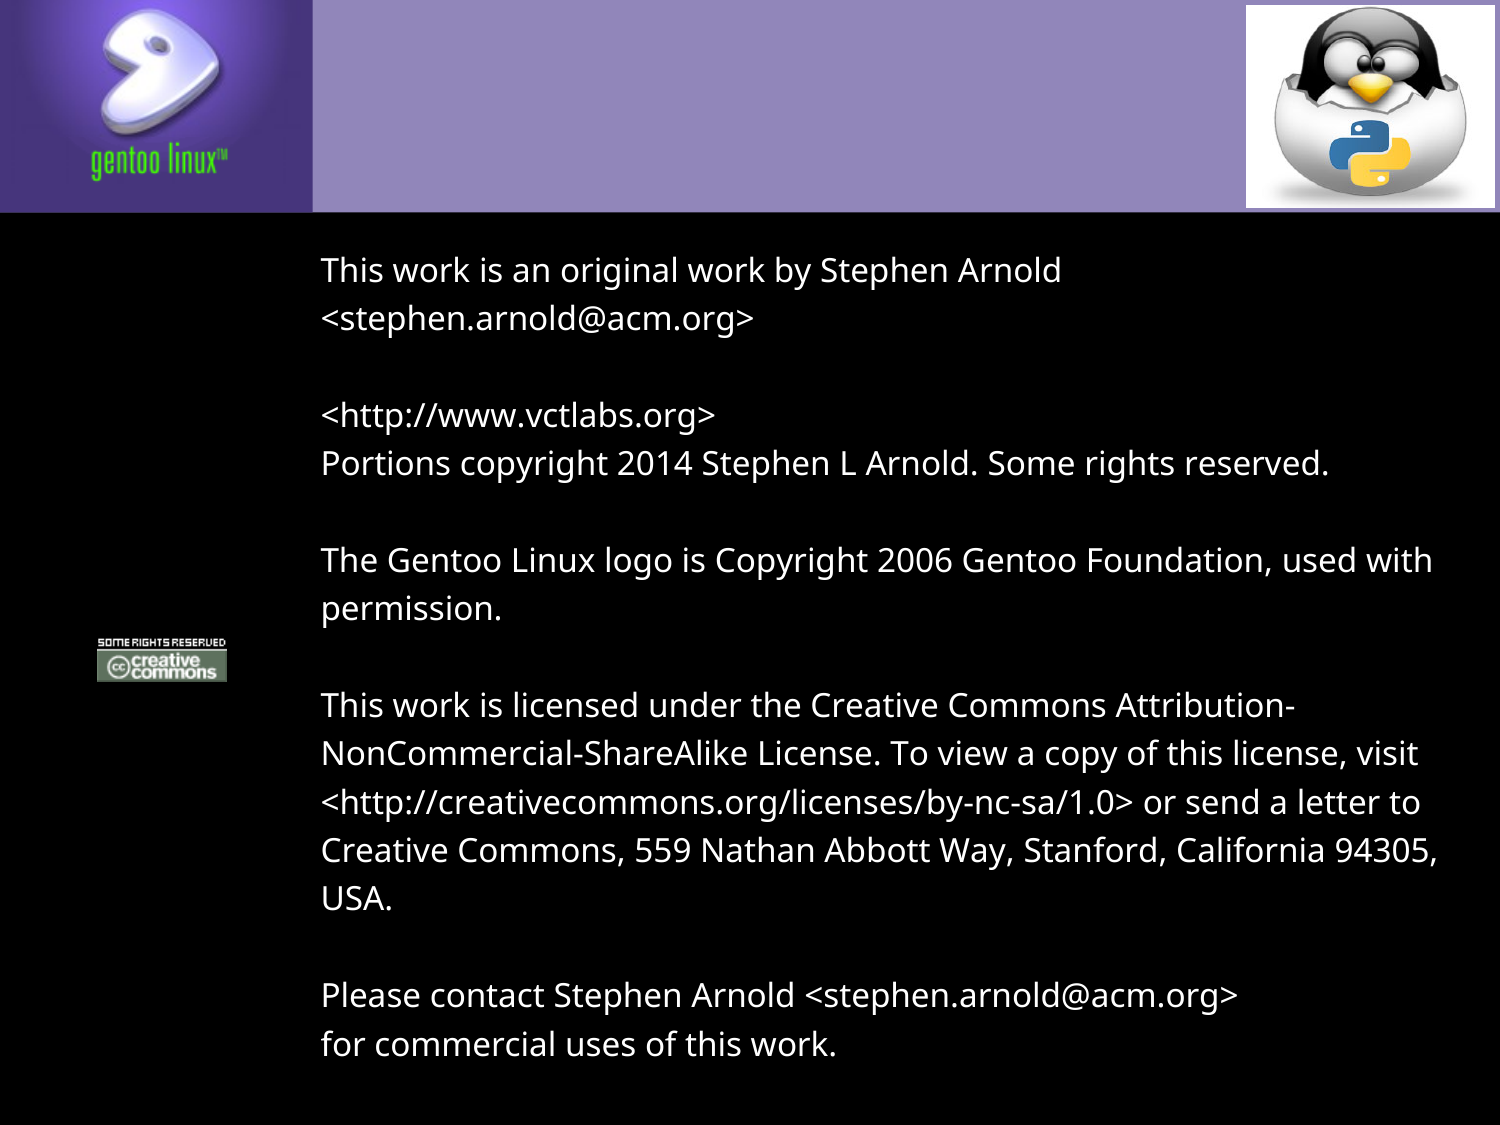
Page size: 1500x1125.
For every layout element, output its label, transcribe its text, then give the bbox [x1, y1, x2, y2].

picture [0, 0, 302, 184]
picture [1246, 5, 1495, 208]
picture [97, 636, 227, 683]
text_box This work is an original work by Stephen Arnold <stephen.arnold@acm.org> <http://www.vctlabs.org> Portions copyright 2014 Stephen L Arnold. Some rights reserved. The Gentoo Linux logo is Copyright 2006 Gentoo Foundation, used with permission. This work is licensed under the Creative Commons Attribution-NonCommercial-ShareAlike License. To view a copy of this license, visit <http://creativecommons.org/licenses/by-nc-sa/1.0> or send a letter to Creative Commons, 559 Nathan Abbott Way, Stanford, California 94305, USA. Please contact Stephen Arnold <stephen.arnold@acm.org> for commercial uses of this work. [305, 235, 1469, 1099]
